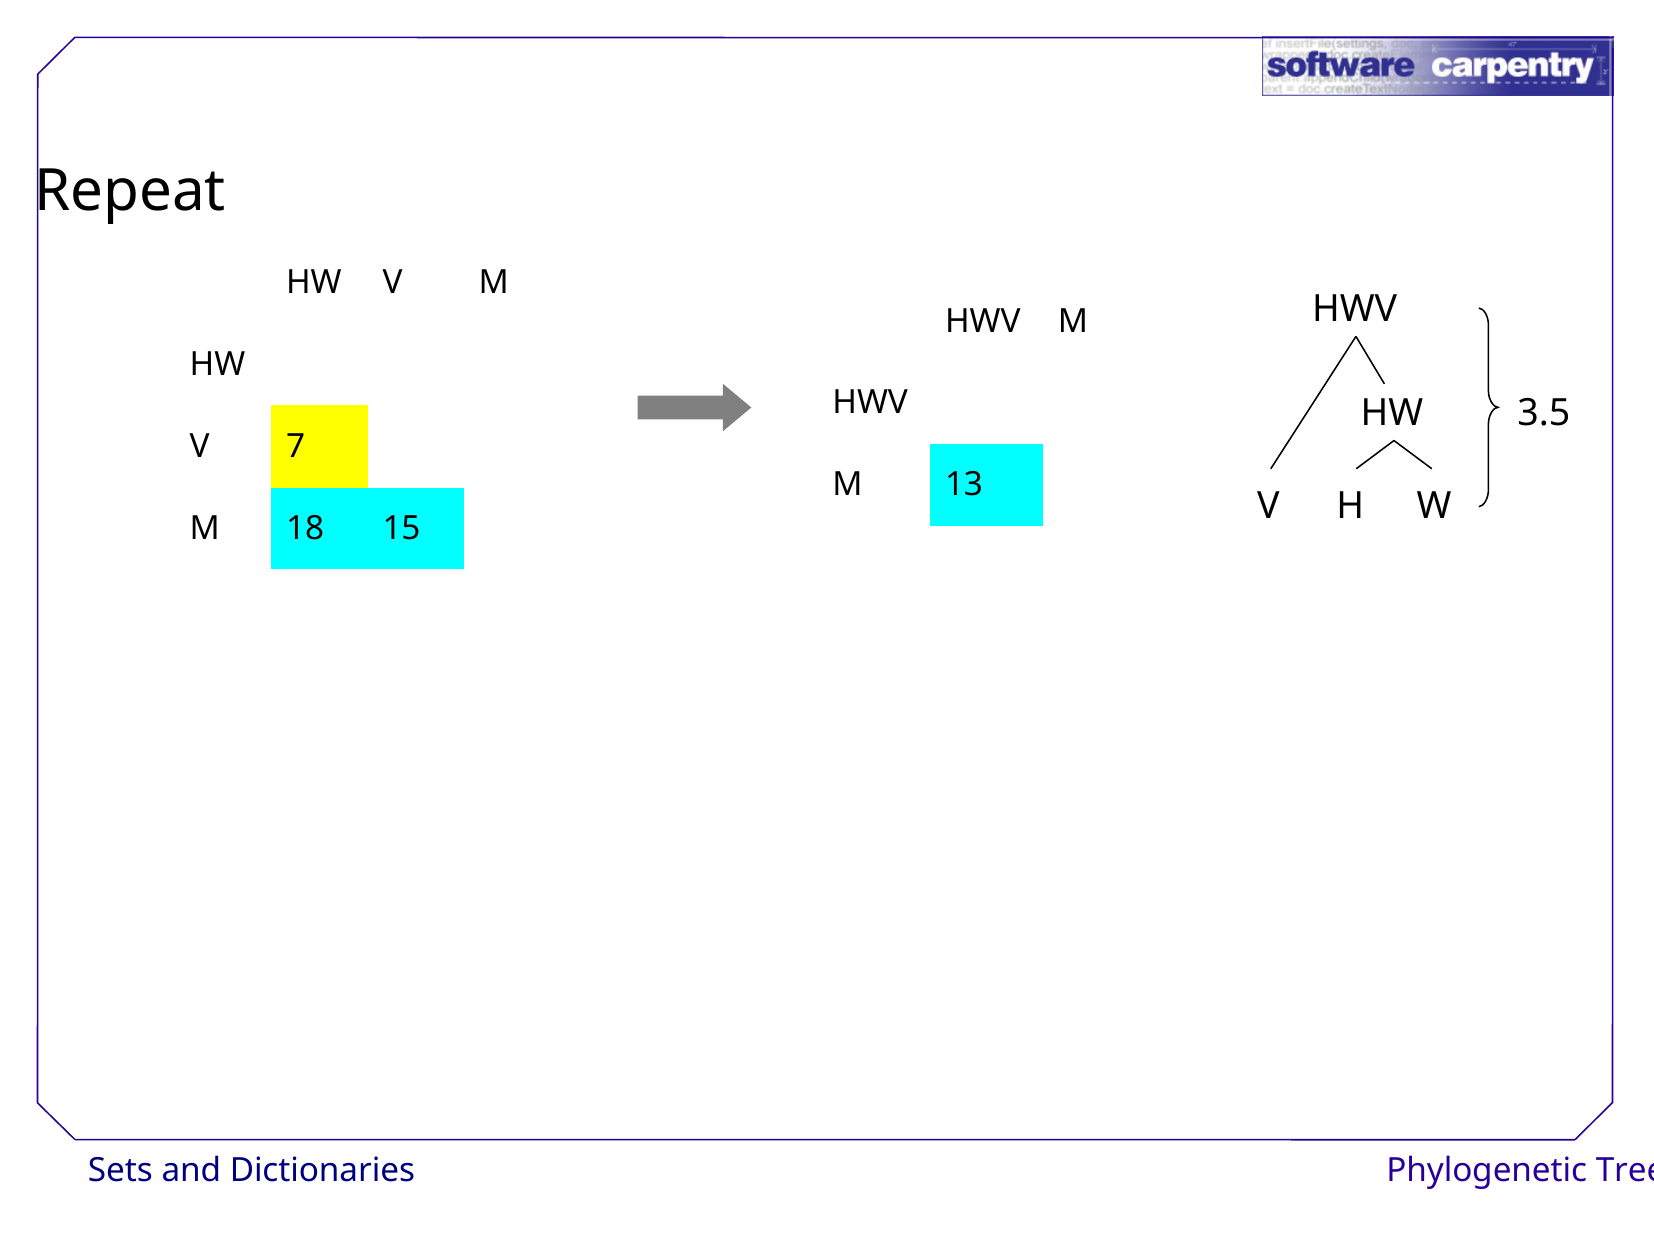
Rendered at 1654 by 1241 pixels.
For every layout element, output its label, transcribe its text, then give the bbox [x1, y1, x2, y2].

text_box 3.5 [1502, 383, 1586, 442]
text_box Repeat [19, 109, 391, 231]
table_cell [464, 405, 560, 488]
table_cell 15 [368, 488, 464, 569]
table_cell M [817, 444, 930, 526]
table_cell [1043, 362, 1156, 444]
table_header M [464, 242, 560, 324]
table_cell [930, 362, 1043, 444]
table_header M [1043, 280, 1156, 362]
table_cell HWV [817, 362, 930, 444]
text_box W [1401, 477, 1467, 535]
text_box V [1242, 477, 1295, 535]
table_cell HW [175, 324, 271, 405]
table_cell M [175, 488, 271, 569]
table_header HWV [930, 280, 1043, 362]
table_cell [368, 405, 464, 488]
table_header V [368, 242, 464, 324]
text_box H [1321, 477, 1380, 535]
table_cell 18 [271, 488, 368, 569]
table_header HW [271, 242, 368, 324]
text_box HWV [1297, 280, 1413, 338]
text_box HW [1345, 384, 1439, 442]
table_cell [1043, 444, 1156, 526]
table_cell 7 [271, 405, 368, 488]
text_box [637, 383, 752, 432]
table_cell [368, 324, 464, 405]
picture [1262, 36, 1614, 96]
table_cell [464, 324, 560, 405]
table_cell [271, 324, 368, 405]
table_header [175, 242, 271, 324]
table_cell 13 [930, 444, 1043, 526]
table_header [817, 280, 930, 362]
table_cell [464, 488, 560, 569]
table_cell V [175, 405, 271, 488]
